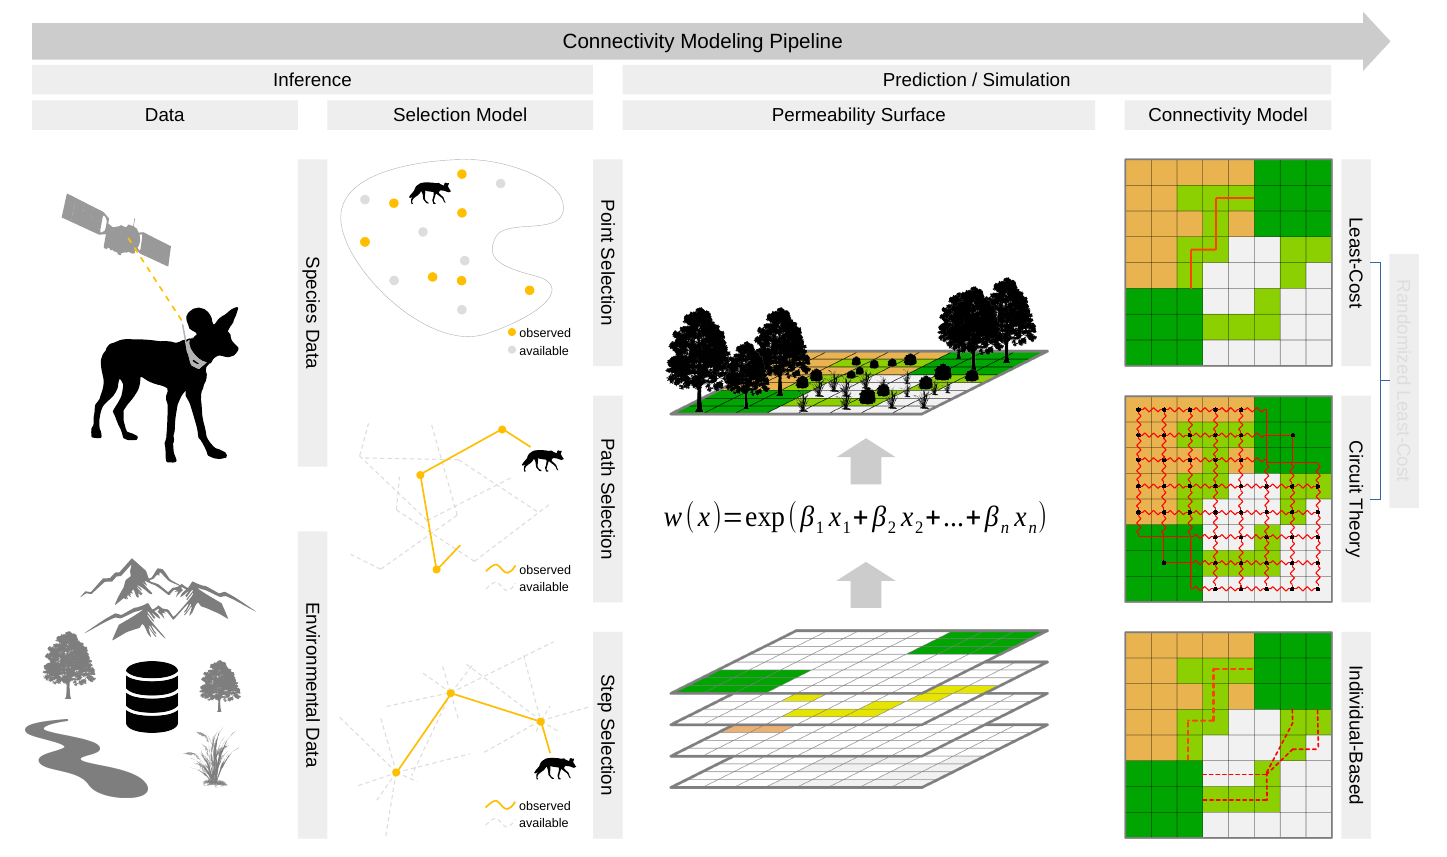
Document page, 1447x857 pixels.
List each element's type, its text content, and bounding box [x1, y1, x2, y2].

text_box [495, 178, 506, 189]
text_box Least-Cost [1342, 159, 1371, 367]
text_box [498, 425, 507, 434]
picture [521, 449, 564, 472]
picture [1115, 149, 1342, 376]
text_box [446, 689, 455, 698]
picture [42, 558, 256, 699]
text_box Inference [32, 64, 593, 95]
text_box Step Selection [593, 631, 623, 839]
text_box Selection Model [327, 100, 594, 130]
text_box [416, 471, 425, 480]
text_box [524, 285, 535, 296]
text_box [457, 169, 467, 179]
text_box Species Data [297, 159, 328, 467]
text_box observed [504, 555, 594, 572]
text_box Permeability Surface [622, 100, 1096, 130]
picture [25, 661, 240, 798]
text_box Randomized Least-Cost [1389, 253, 1419, 508]
text_box [389, 275, 399, 286]
text_box [456, 275, 467, 286]
text_box Connectivity Model [1124, 100, 1332, 130]
text_box [836, 561, 896, 608]
picture [1115, 386, 1342, 613]
text_box available [504, 572, 594, 603]
text_box Individual-Based [1342, 631, 1371, 839]
text_box Point Selection [593, 159, 623, 367]
text_box [392, 768, 401, 777]
picture [61, 193, 171, 267]
picture [652, 600, 1066, 810]
text_box [457, 304, 467, 315]
text_box observed [504, 319, 594, 336]
text_box [360, 237, 370, 247]
picture [652, 277, 1066, 427]
picture [199, 660, 241, 712]
text_box available [504, 336, 594, 367]
text_box [389, 198, 399, 208]
text_box observed [504, 791, 593, 809]
picture [91, 307, 239, 463]
picture [534, 757, 577, 780]
text_box Connectivity Modeling Pipeline [32, 11, 1391, 71]
text_box [418, 227, 428, 237]
text_box Environmental Data [297, 531, 328, 839]
picture [1115, 622, 1342, 849]
text_box [427, 272, 438, 282]
text_box Circuit Theory [1342, 395, 1371, 603]
text_box Prediction / Simulation [622, 64, 1332, 95]
text_box [536, 717, 545, 726]
text_box available [504, 809, 593, 839]
picture [408, 182, 452, 205]
chart [652, 500, 1058, 538]
text_box [836, 438, 896, 485]
text_box Path Selection [593, 395, 623, 603]
text_box [459, 255, 470, 266]
text_box [360, 194, 370, 205]
text_box Data [32, 100, 298, 130]
text_box [432, 565, 441, 574]
text_box [457, 208, 467, 218]
